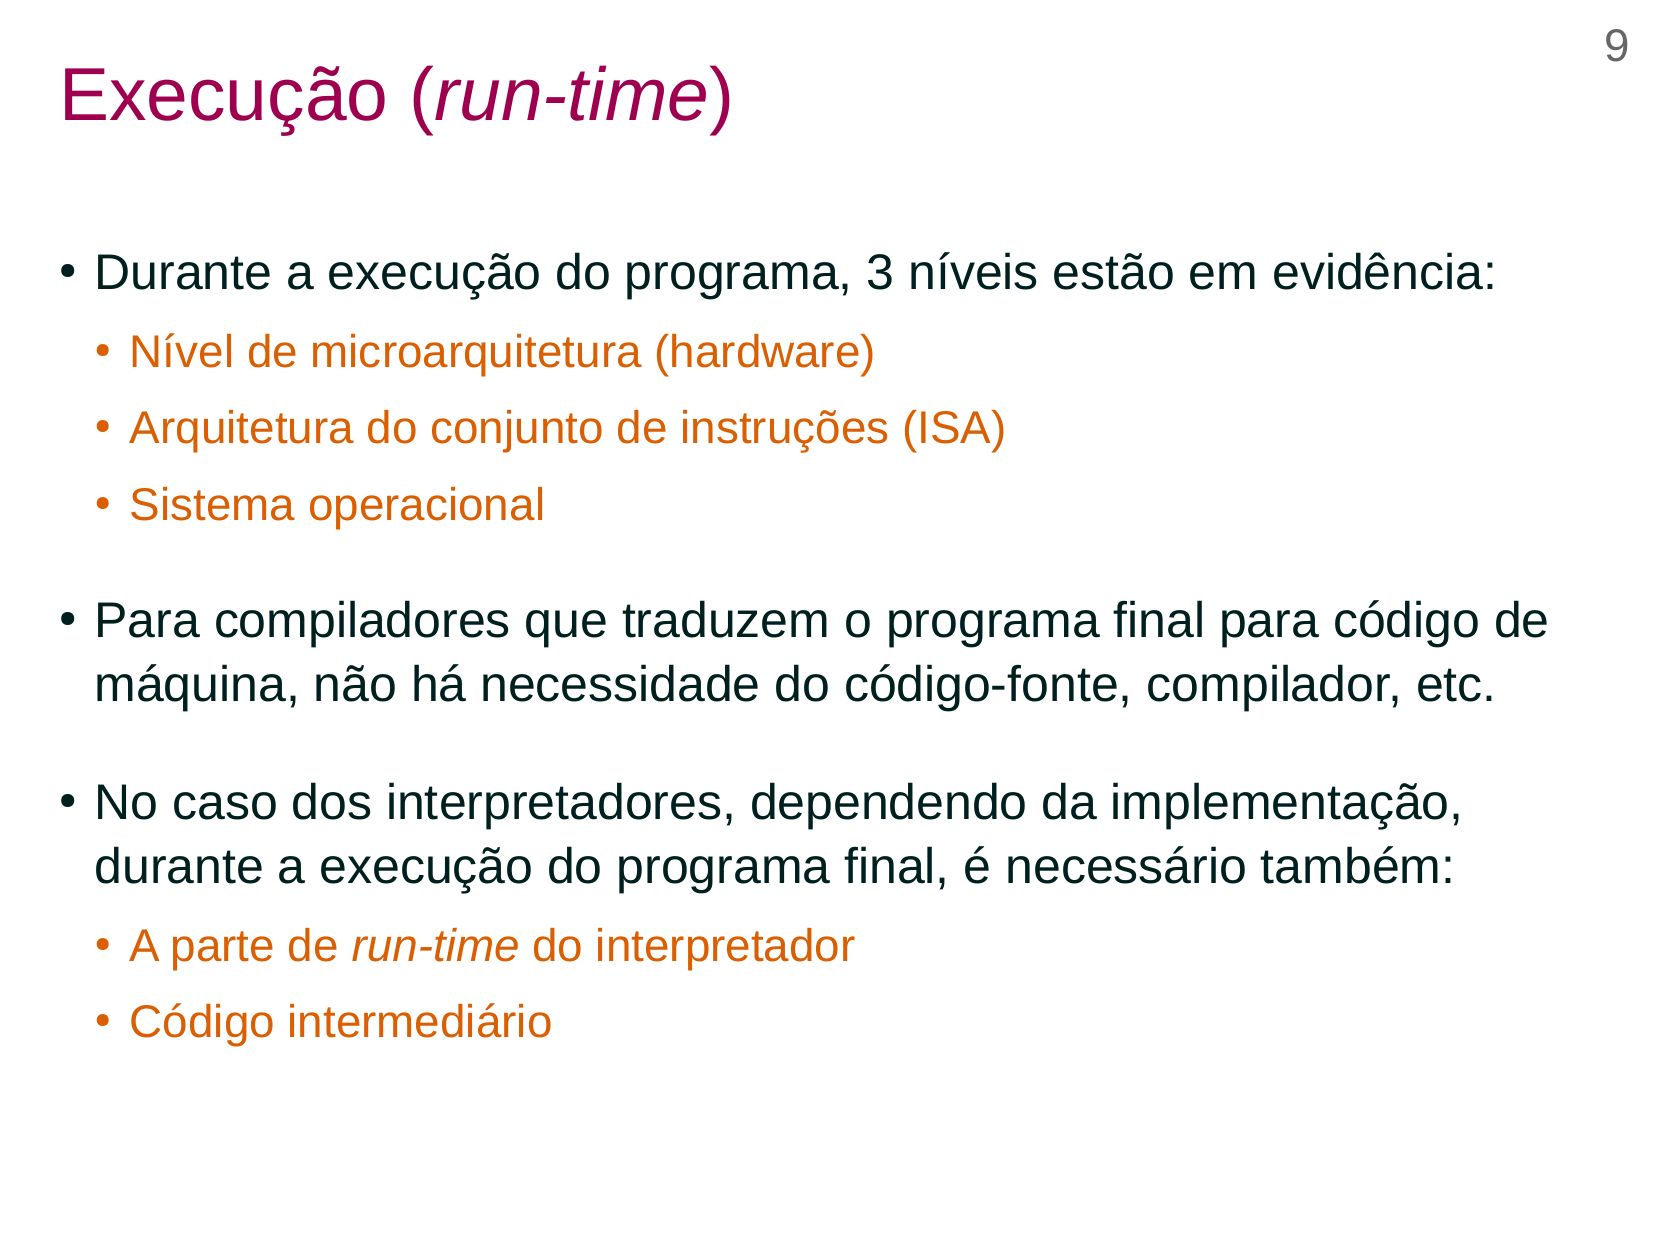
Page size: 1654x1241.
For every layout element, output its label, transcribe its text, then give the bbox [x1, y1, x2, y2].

list Durante a execução do programa, 3 níveis estão em evidência: Nível de microarquitetura (hardware) Arquitetura do conjunto de instruções (ISA) Sistema operacional Para compiladores que traduzem o programa final para código de máquina, não há necessidade do código-fonte, compilador, etc. No caso dos interpretadores, dependendo da implementação, durante a execução do programa final, é necessário também: A parte de run-time do interpretador Código intermediário [59, 236, 1595, 1211]
title Execução (run-time) [59, 29, 1595, 148]
